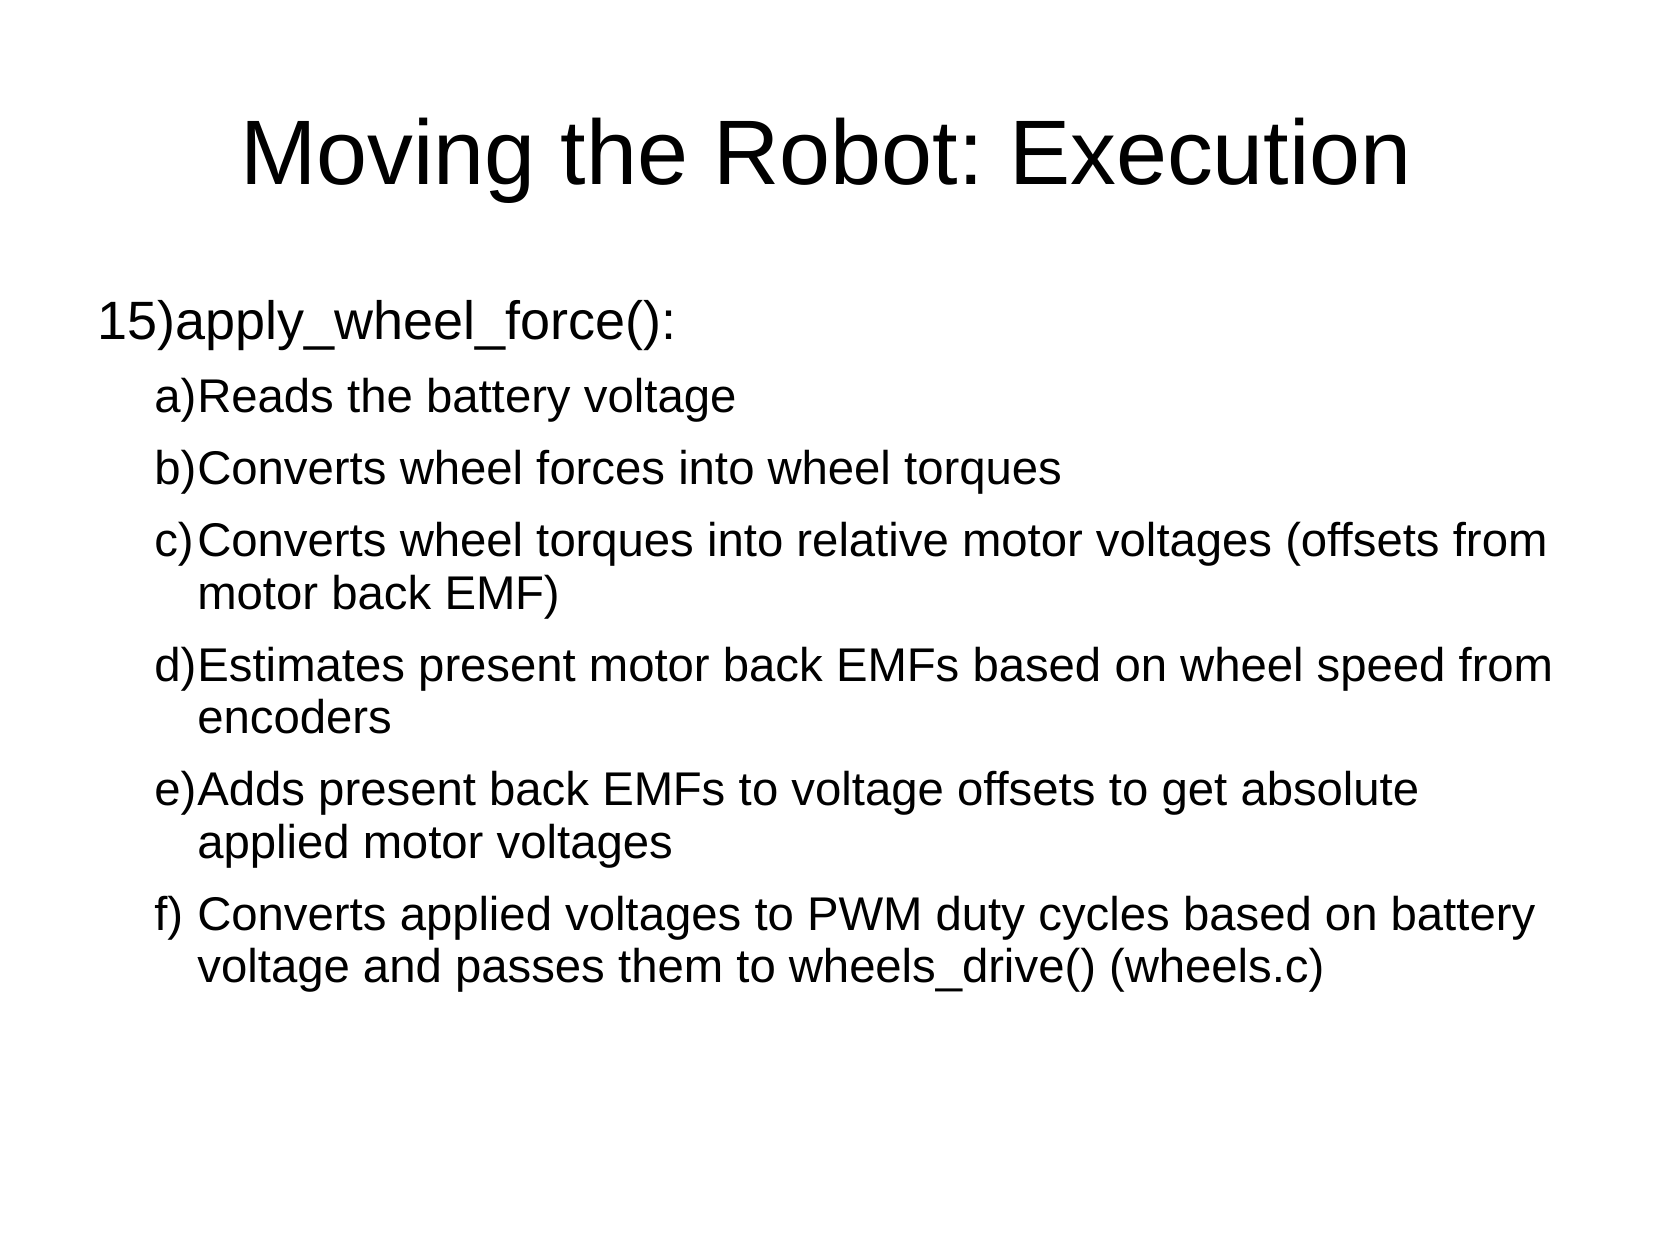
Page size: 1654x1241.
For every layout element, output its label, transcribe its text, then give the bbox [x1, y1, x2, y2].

list apply_wheel_force(): Reads the battery voltage Converts wheel forces into wheel torques Converts wheel torques into relative motor voltages (offsets from motor back EMF) Estimates present motor back EMFs based on wheel speed from encoders Adds present back EMFs to voltage offsets to get absolute applied motor voltages Converts applied voltages to PWM duty cycles based on battery voltage and passes them to wheels_drive() (wheels.c) [82, 290, 1571, 1010]
title Moving the Robot: Execution [82, 49, 1571, 257]
